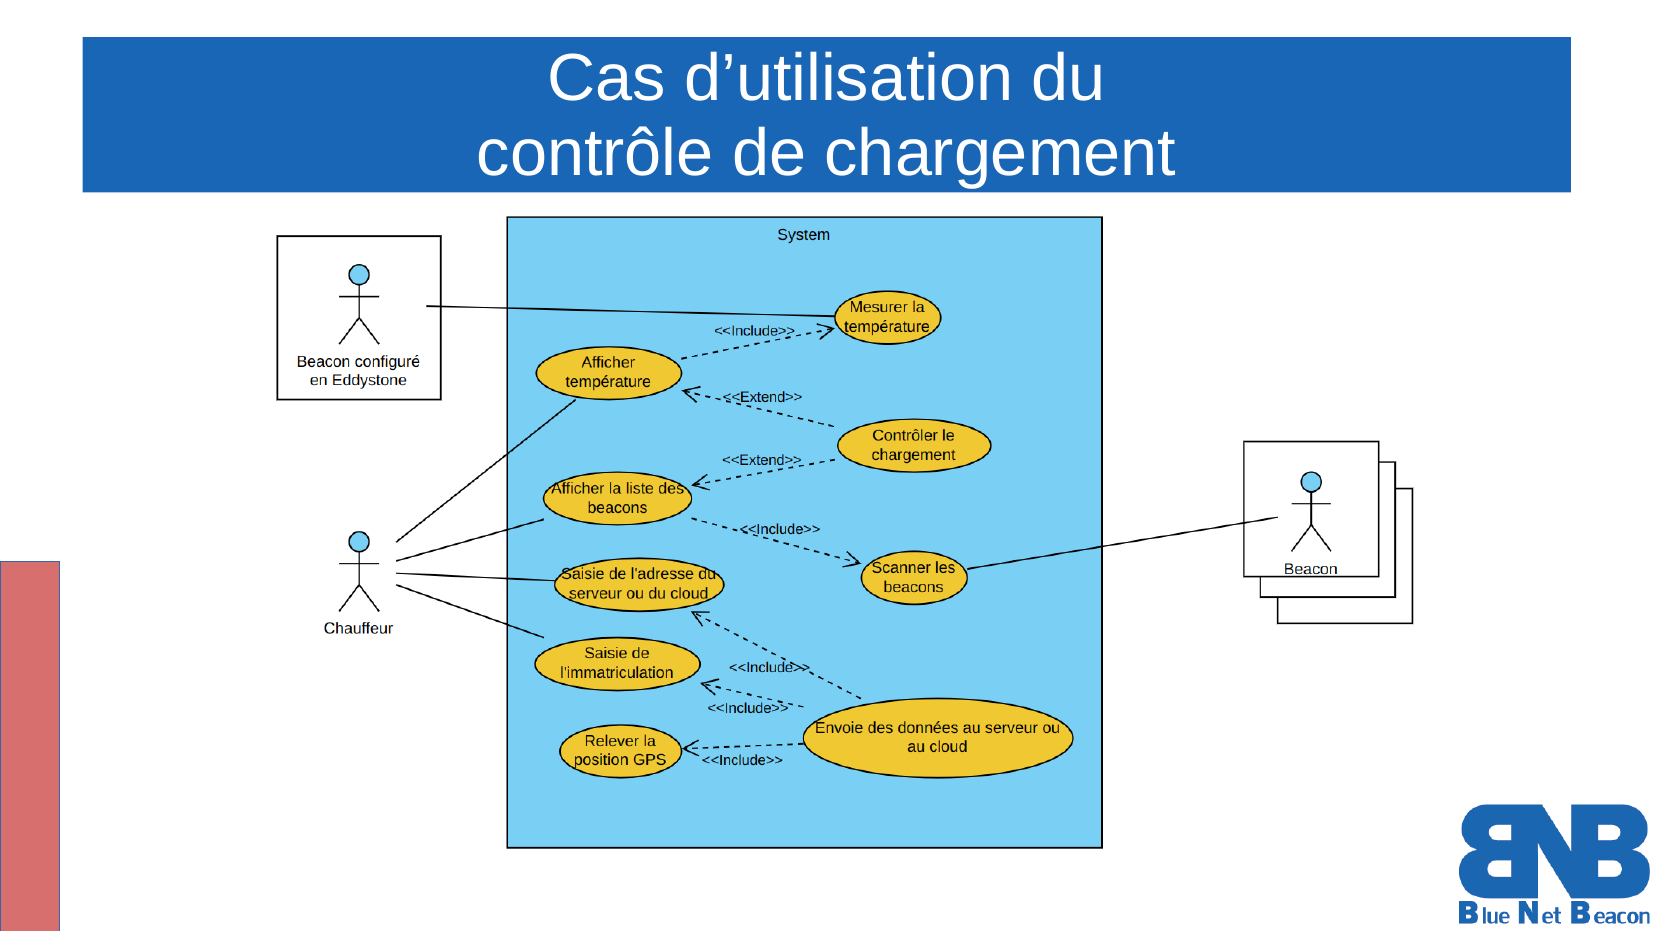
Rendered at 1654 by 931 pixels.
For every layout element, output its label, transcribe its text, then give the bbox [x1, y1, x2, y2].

text_box [0, 561, 60, 931]
title Cas d’utilisation du contrôle de chargement [82, 37, 1571, 193]
picture [1459, 797, 1650, 930]
picture [265, 210, 1418, 857]
